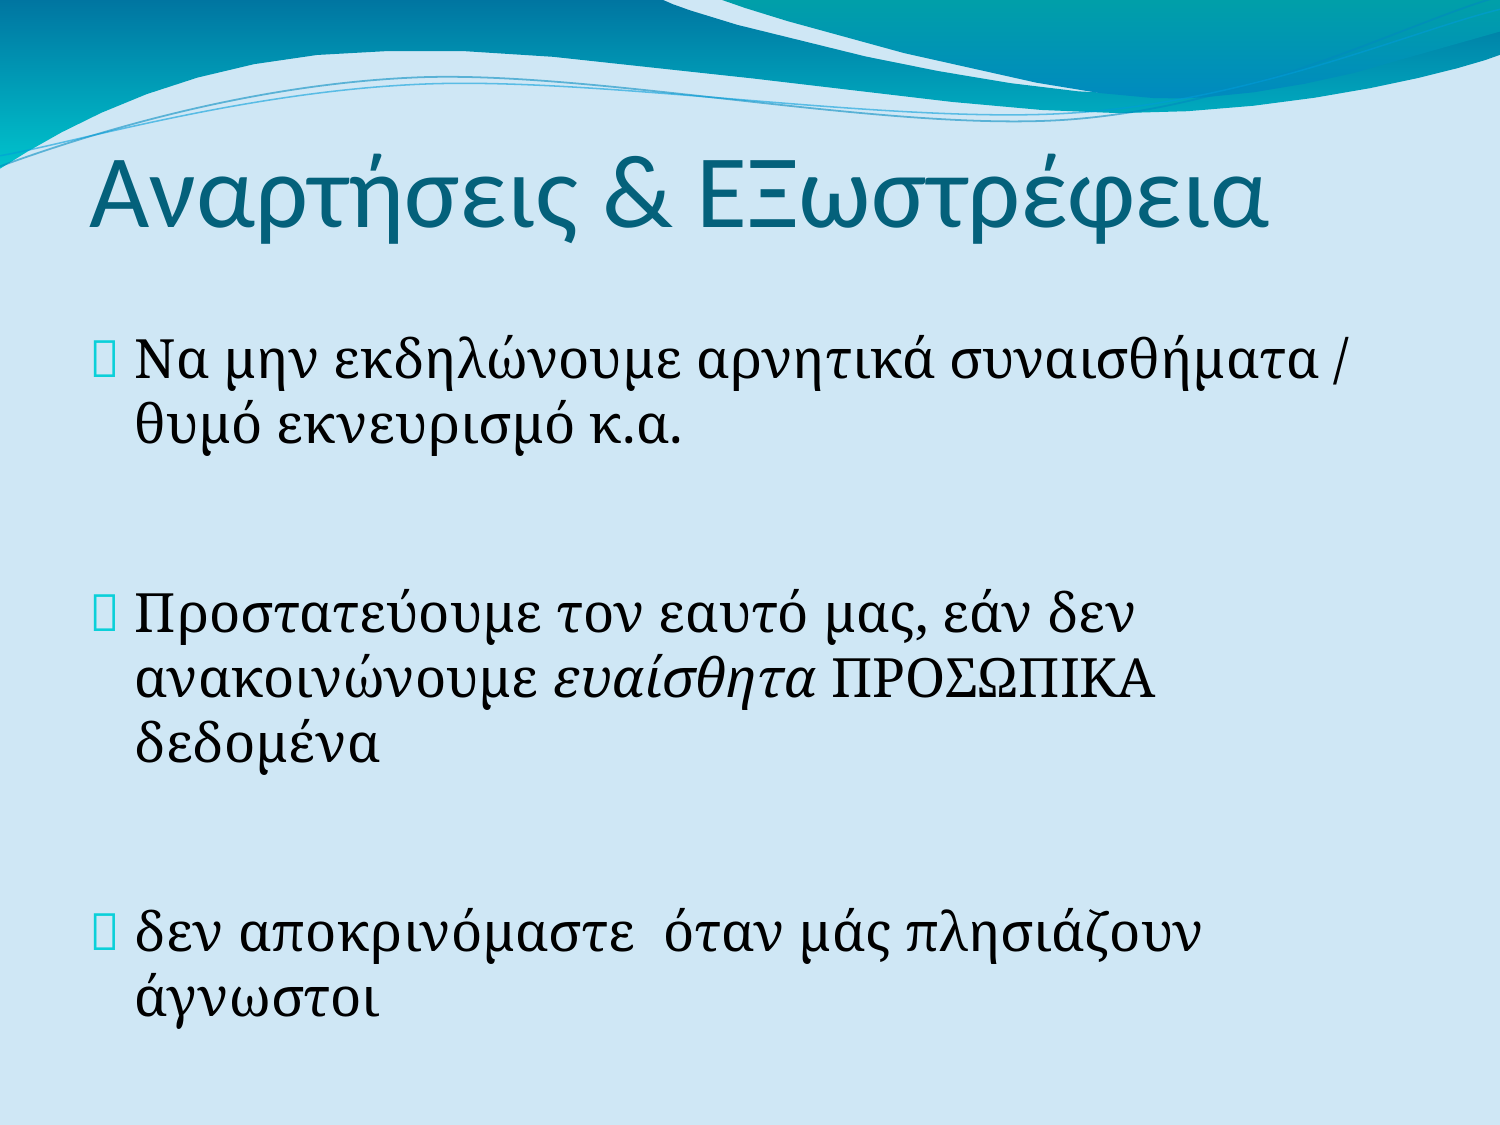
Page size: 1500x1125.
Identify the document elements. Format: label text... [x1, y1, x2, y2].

title Aναρτήσεις & ΕΞωστρέφεια [75, 115, 1425, 303]
list Να μην εκδηλώνουμε αρνητικά συναισθήματα / θυμό εκνευρισμό κ.α. Προστατεύουμε τον εαυτό μας, εάν δεν ανακοινώνουμε ευαίσθητα ΠΡΟΣΩΠΙΚΑ δεδομένα δεν αποκρινόμαστε όταν μάς πλησιάζουν άγνωστοι [75, 317, 1425, 1038]
